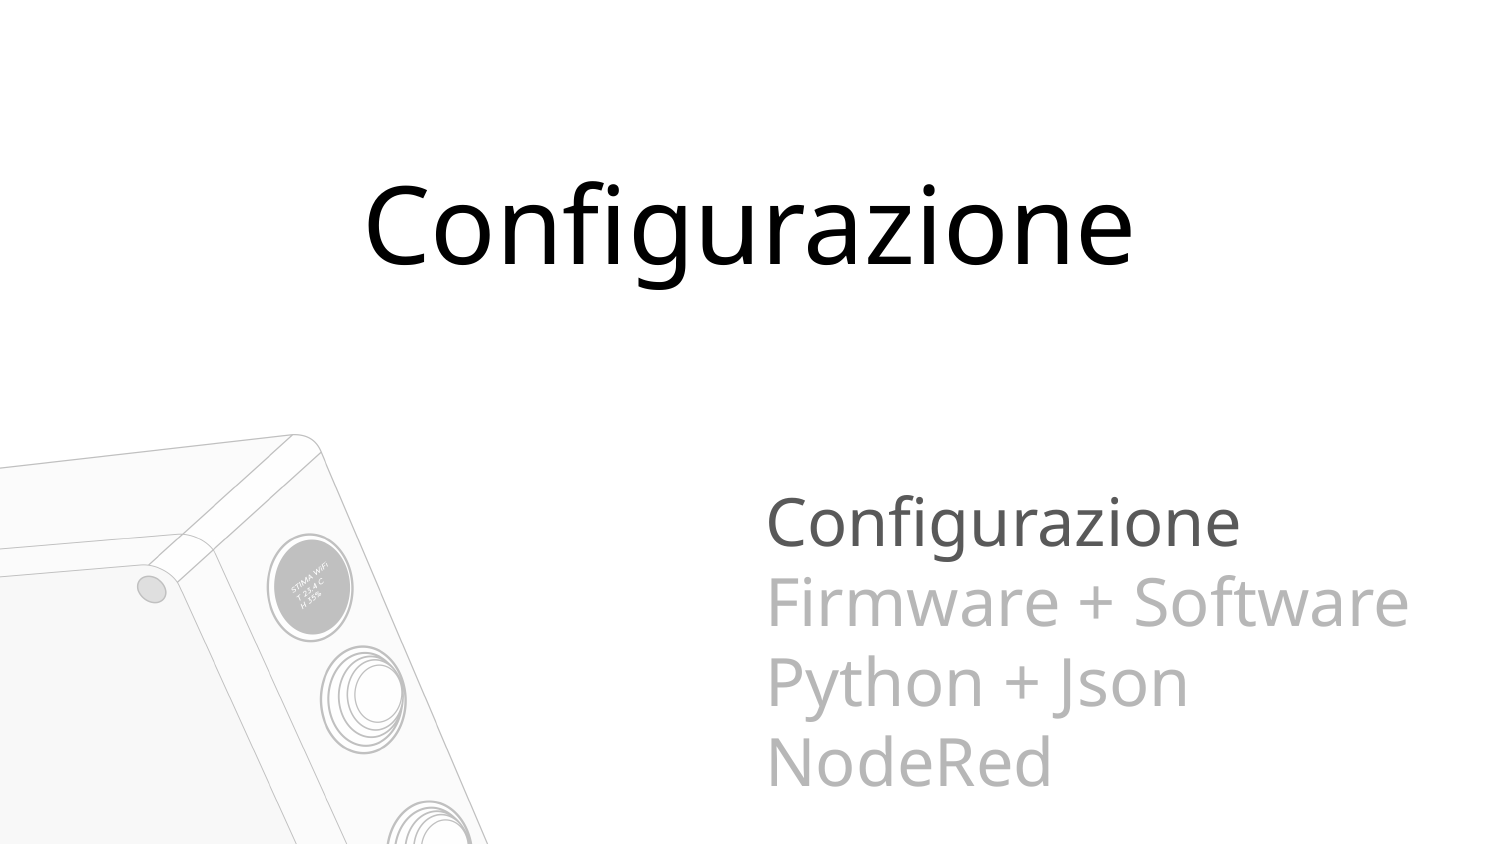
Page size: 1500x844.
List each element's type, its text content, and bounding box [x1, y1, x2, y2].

title Configurazione [51, 122, 1449, 459]
picture [0, 434, 492, 844]
text_box Configurazione Firmware + Software Python + Json NodeRed [749, 464, 1448, 815]
